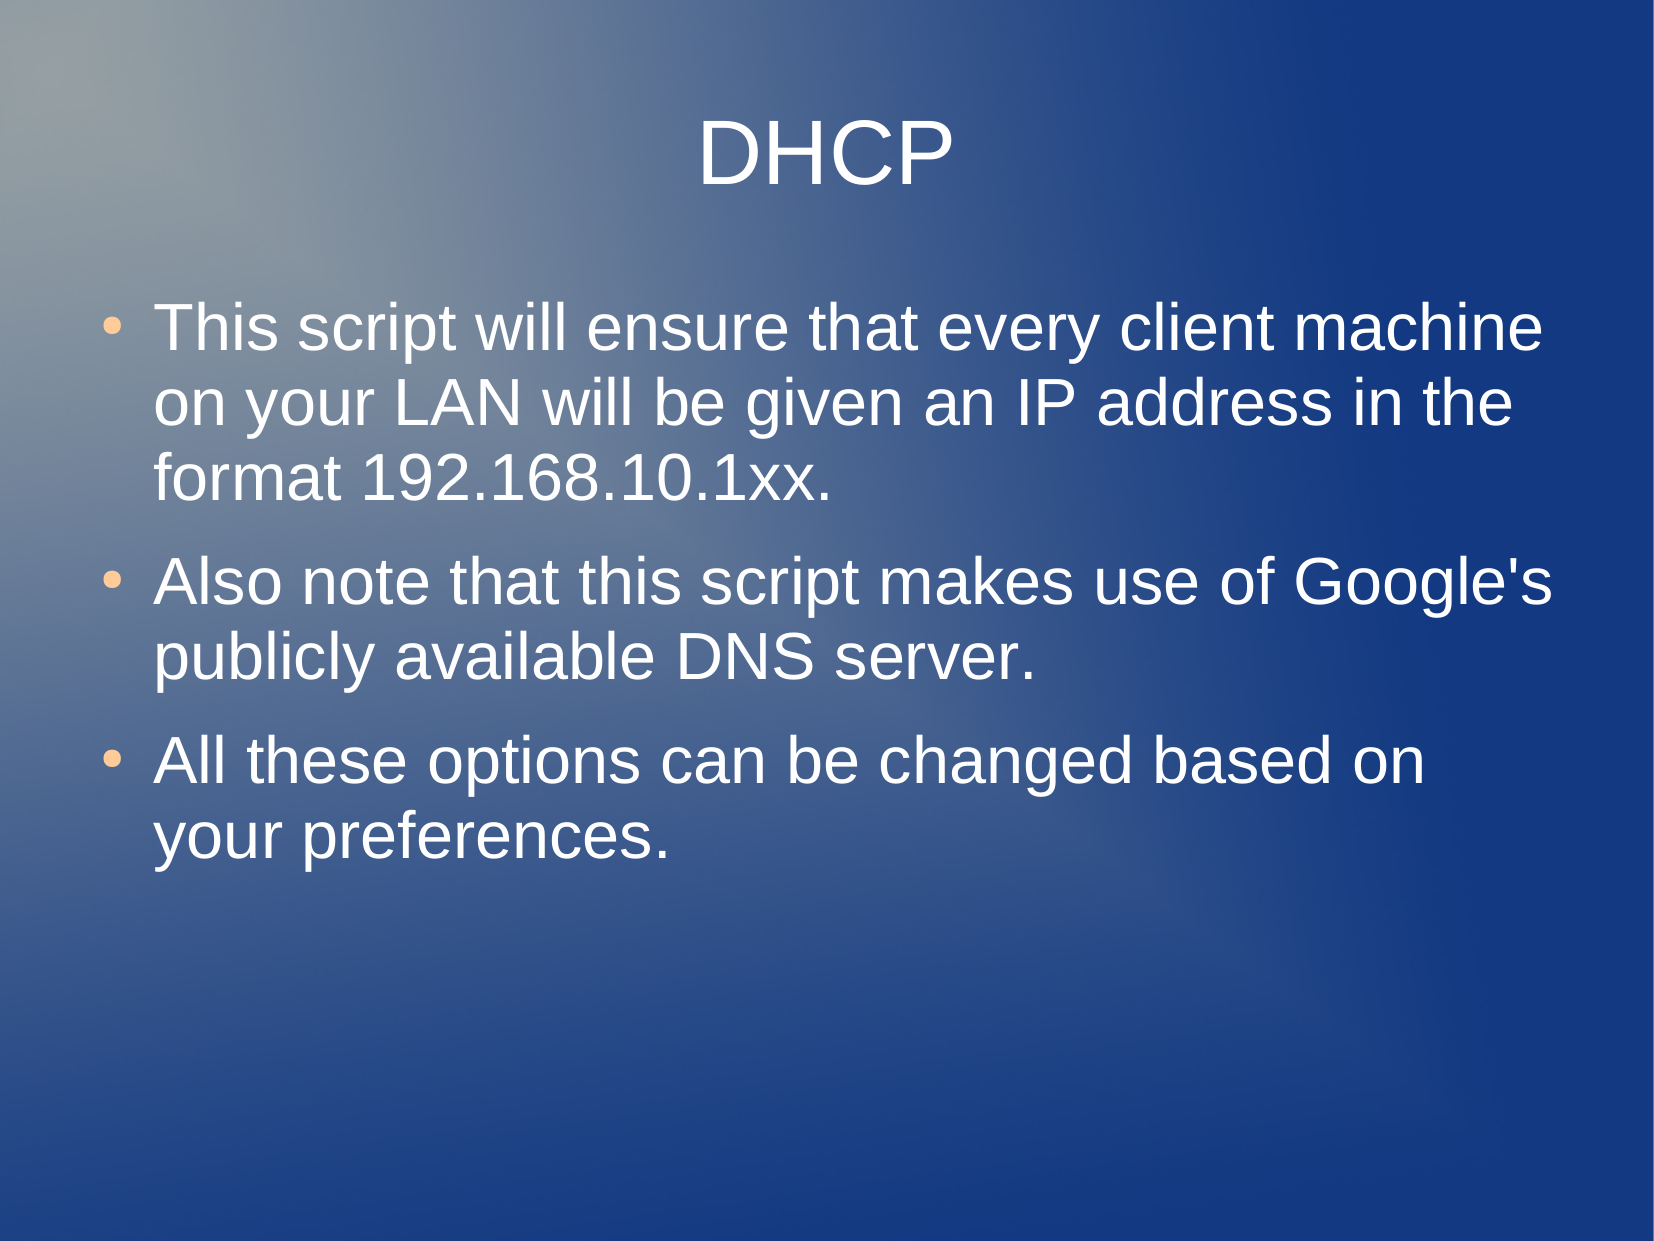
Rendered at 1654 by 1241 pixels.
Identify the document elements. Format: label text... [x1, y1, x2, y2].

list This script will ensure that every client machine on your LAN will be given an IP address in the format 192.168.10.1xx. Also note that this script makes use of Google's publicly available DNS server. All these options can be changed based on your preferences. [82, 290, 1571, 1109]
picture [0, 0, 1654, 1241]
title DHCP [82, 49, 1571, 257]
